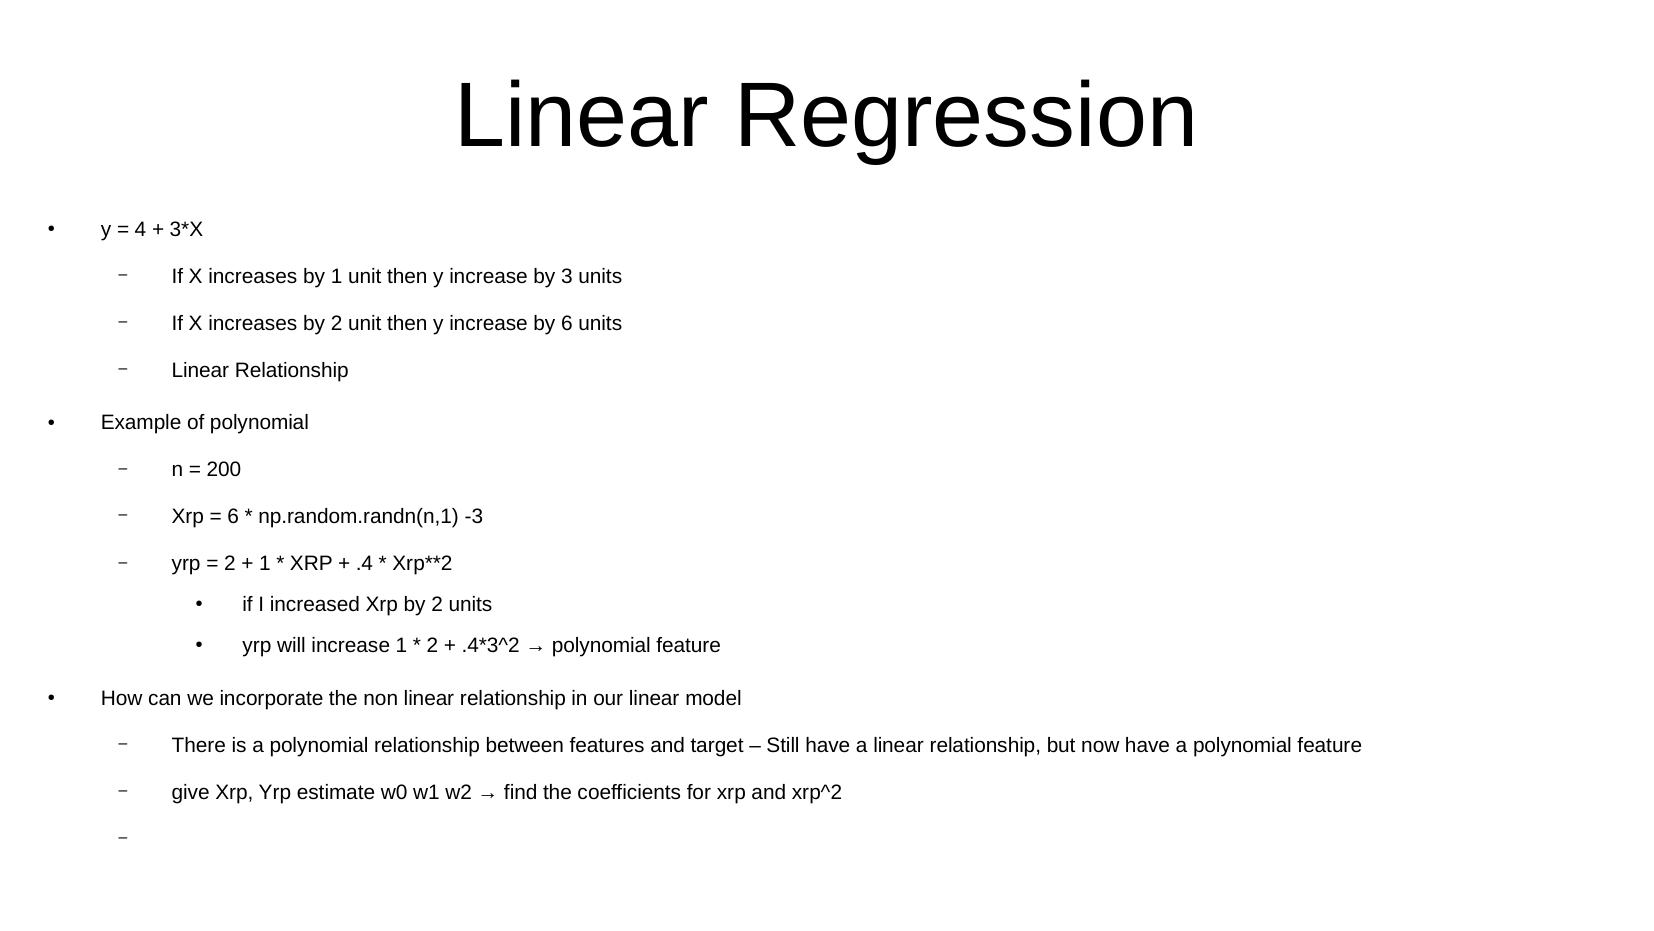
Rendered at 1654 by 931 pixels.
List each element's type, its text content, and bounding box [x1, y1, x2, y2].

title Linear Regression [82, 37, 1571, 193]
list y = 4 + 3*X If X increases by 1 unit then y increase by 3 units If X increases by 2 unit then y increase by 6 units Linear Relationship Example of polynomial n = 200 Xrp = 6 * np.random.randn(n,1) -3 yrp = 2 + 1 * XRP + .4 * Xrp**2 if I increased Xrp by 2 units yrp will increase 1 * 2 + .4*3^2 → polynomial feature How can we incorporate the non linear relationship in our linear model There is a polynomial relationship between features and target – Still have a linear relationship, but now have a polynomial feature give Xrp, Yrp estimate w0 w1 w2 → find the coefficients for xrp and xrp^2 [30, 217, 1636, 901]
